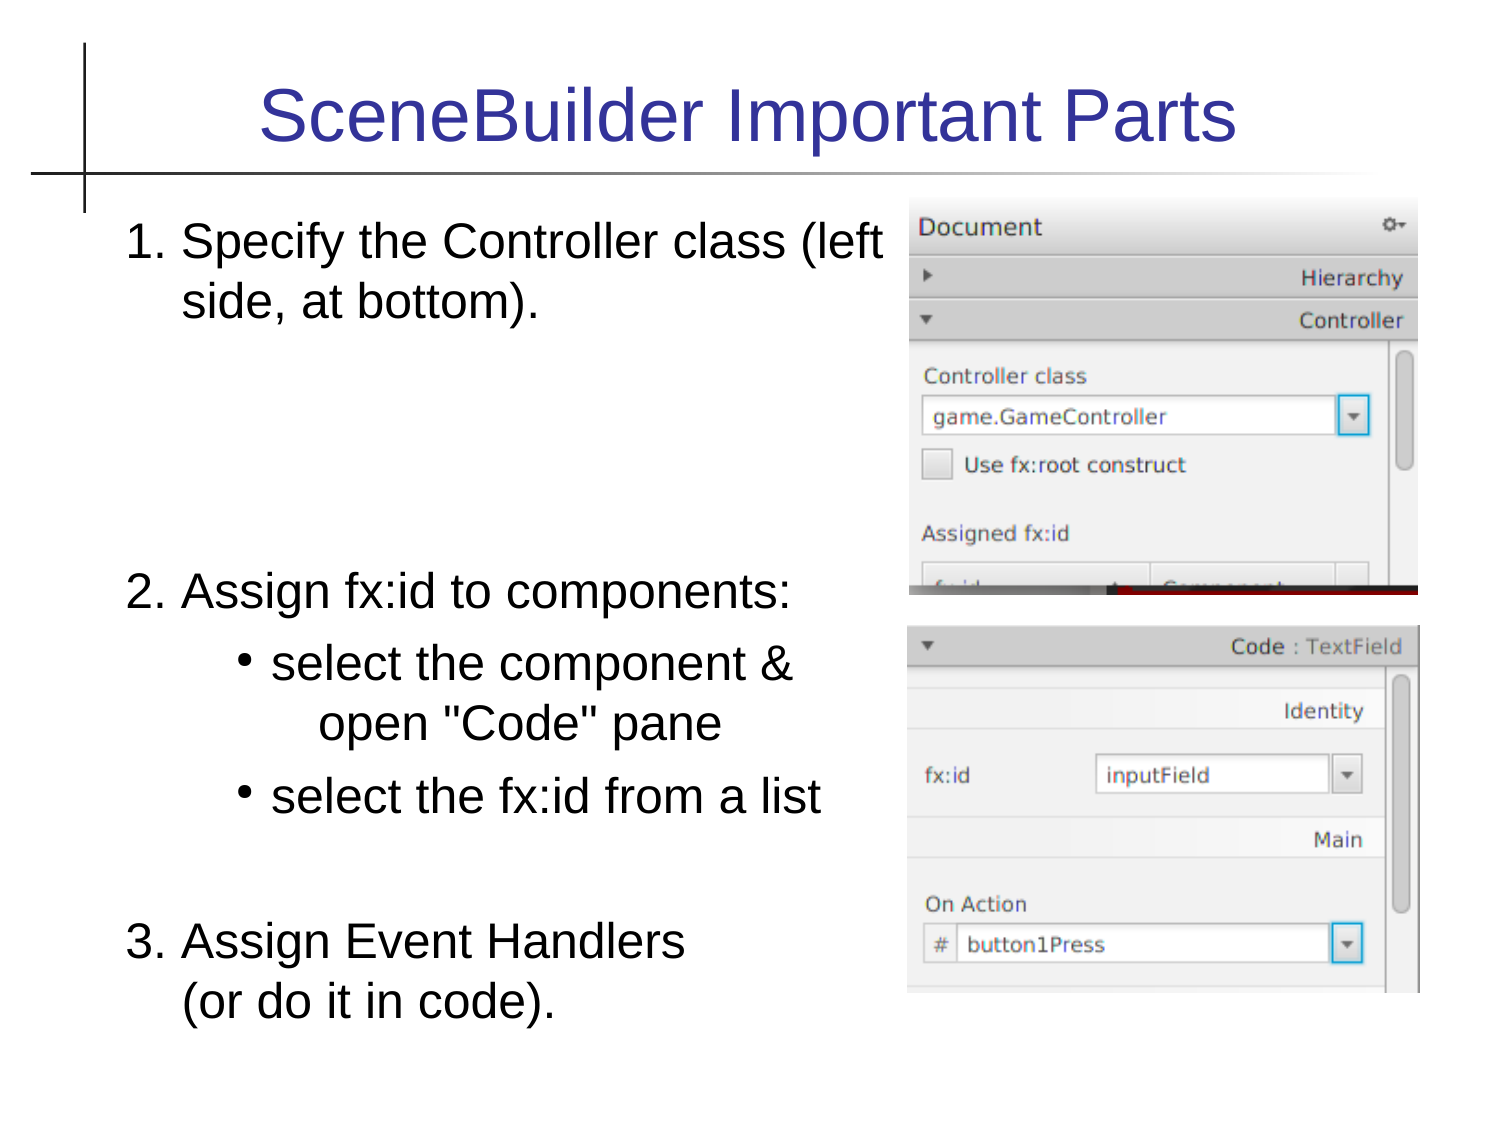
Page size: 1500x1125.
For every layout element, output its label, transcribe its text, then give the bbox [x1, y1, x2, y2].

picture [909, 197, 1418, 595]
title SceneBuilder Important Parts [100, 24, 1398, 165]
list 1. Specify the Controller class (left side, at bottom). 2. Assign fx:id to components: select the component & open "Code" pane select the fx:id from a list 3. Assign Event Handlers (or do it in code). [110, 200, 922, 1052]
picture [907, 625, 1420, 993]
